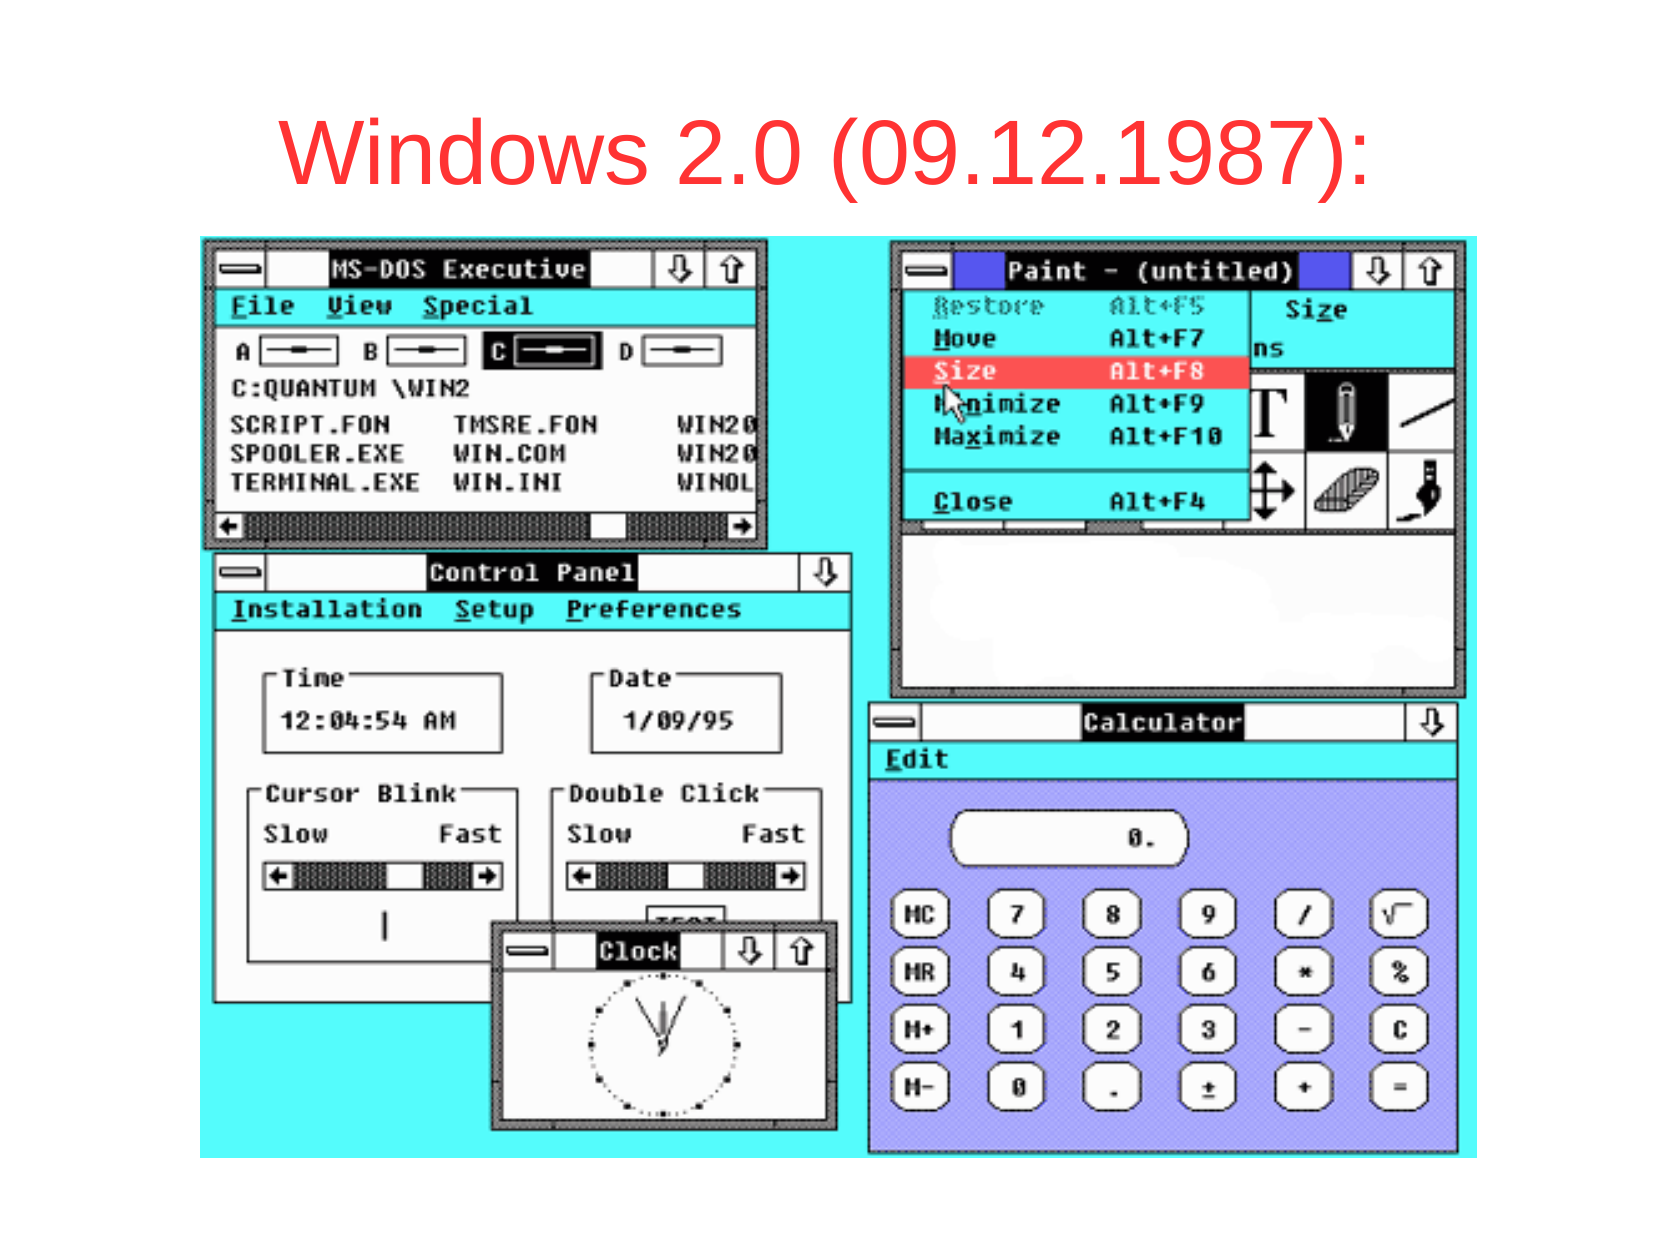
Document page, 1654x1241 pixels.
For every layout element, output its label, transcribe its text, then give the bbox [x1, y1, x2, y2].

title Windows 2.0 (09.12.1987): [82, 49, 1571, 257]
picture [200, 236, 1477, 1158]
